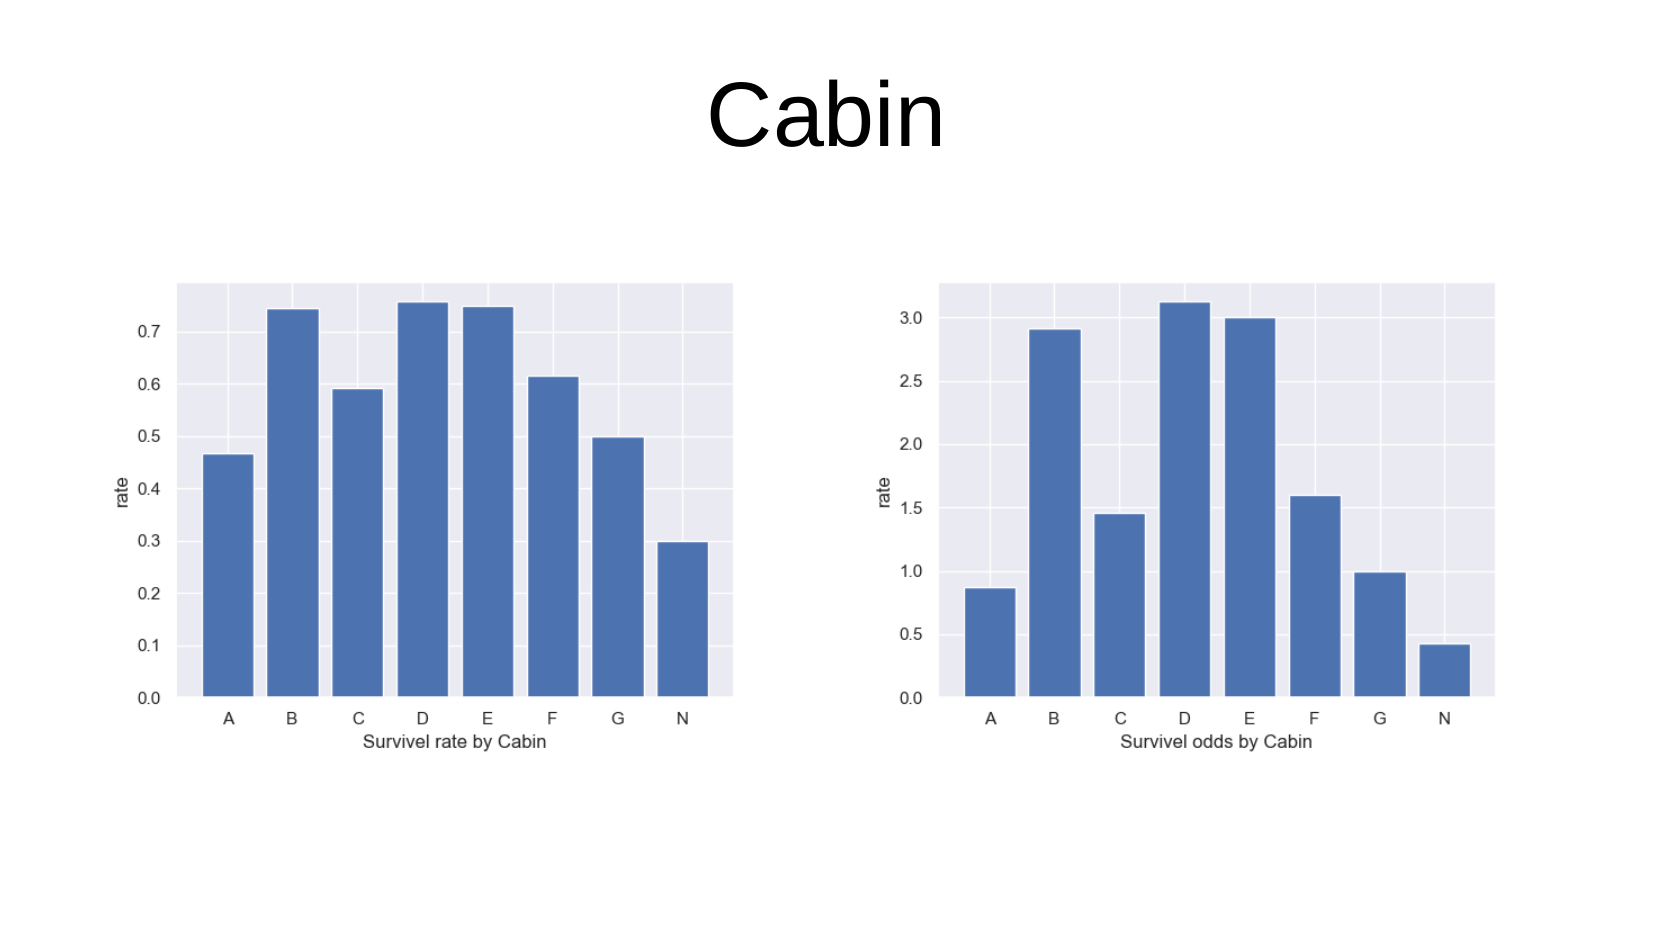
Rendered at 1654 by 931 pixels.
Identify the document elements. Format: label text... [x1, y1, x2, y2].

picture [848, 217, 1568, 758]
title Cabin [82, 37, 1571, 193]
picture [86, 217, 806, 758]
